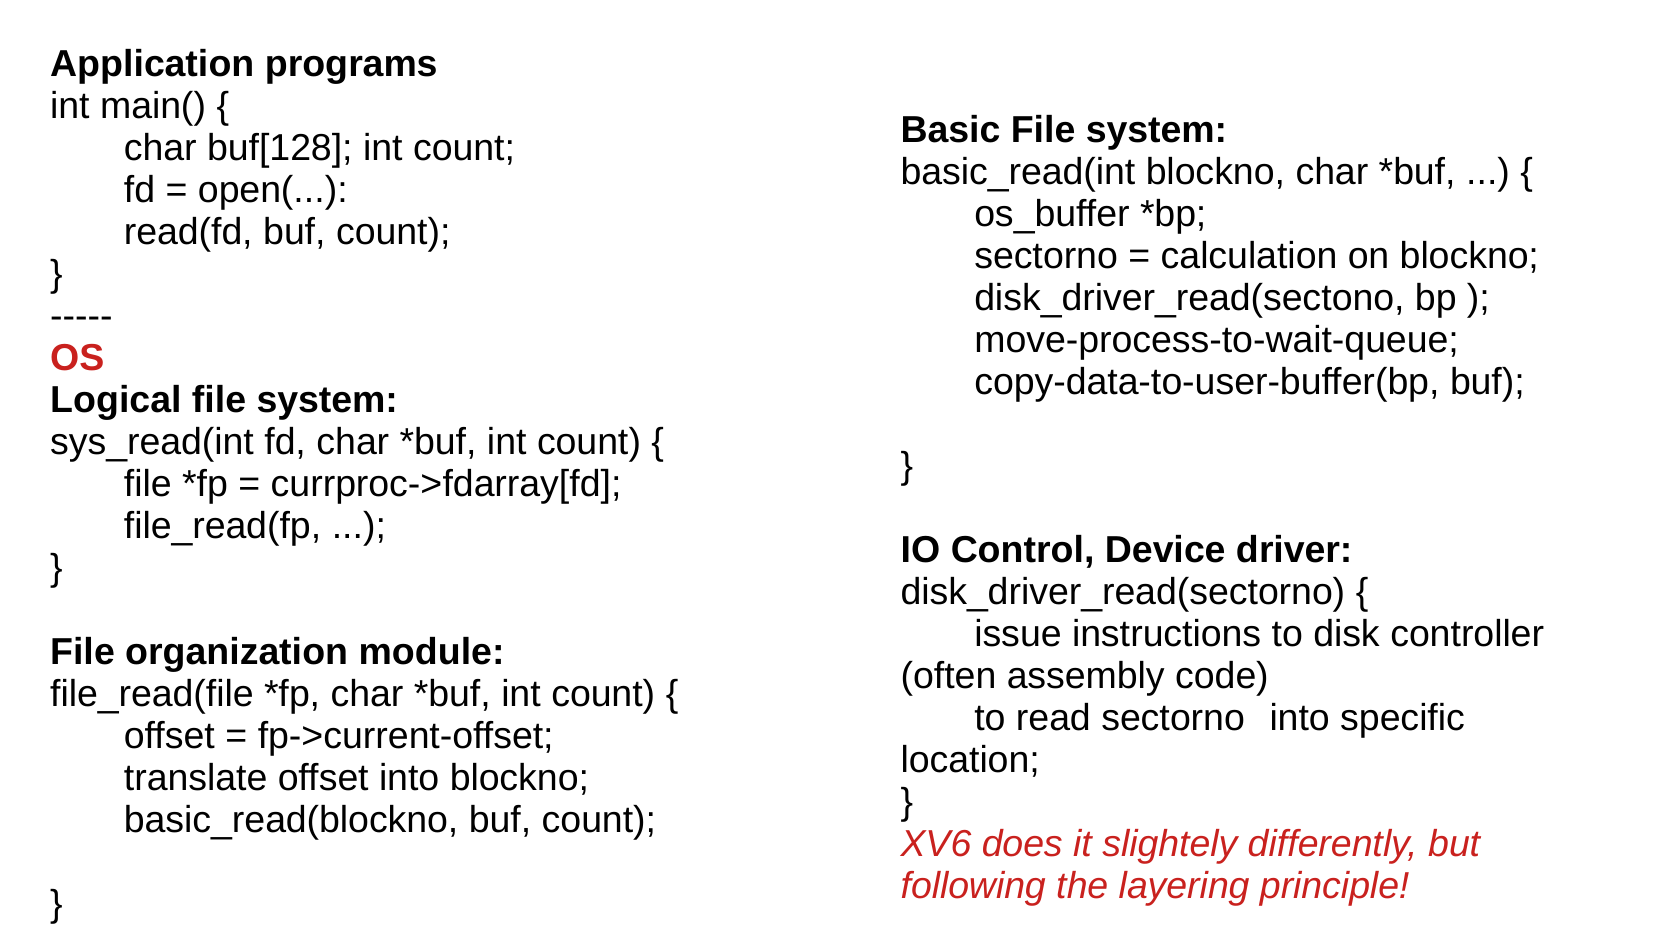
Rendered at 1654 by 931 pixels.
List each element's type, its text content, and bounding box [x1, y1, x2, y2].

text_box Basic File system: basic_read(int blockno, char *buf, ...) { os_buffer *bp; sectorno = calculation on blockno; disk_driver_read(sectono, bp ); move-process-to-wait-queue; copy-data-to-user-buffer(bp, buf); } IO Control, Device driver: disk_driver_read(sectorno) { issue instructions to disk controller (often assembly code) to read sectorno into specific location; } XV6 does it slightely differently, but following the layering principle! [885, 59, 1571, 914]
text_box Application programs int main() { char buf[128]; int count; fd = open(...): read(fd, buf, count); } ----- OS Logical file system: sys_read(int fd, char *buf, int count) { file *fp = currproc->fdarray[fd]; file_read(fp, ...); } File organization module: file_read(file *fp, char *buf, int count) { offset = fp->current-offset; translate offset into blockno; basic_read(blockno, buf, count); } [35, 35, 815, 931]
